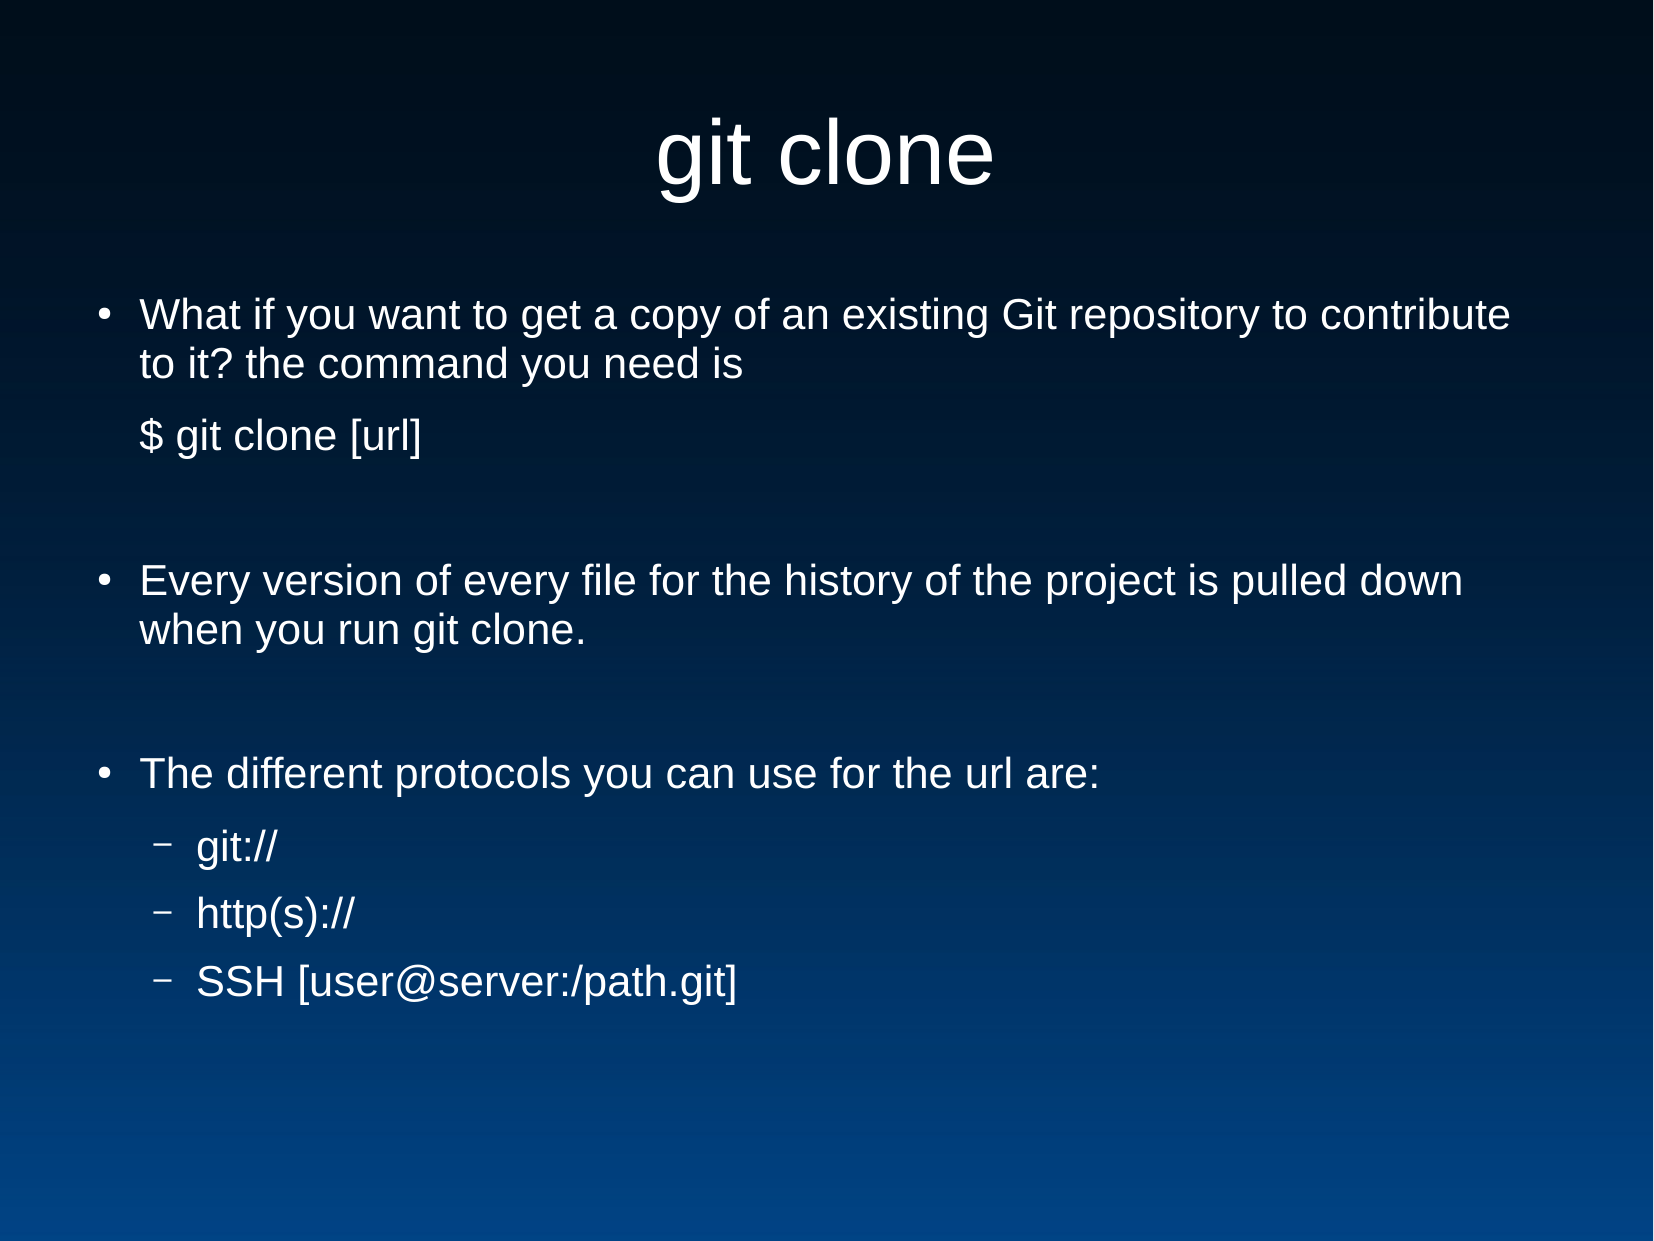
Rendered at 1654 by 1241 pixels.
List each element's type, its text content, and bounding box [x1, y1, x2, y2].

title git clone [82, 49, 1571, 257]
picture [0, 0, 1654, 1241]
list What if you want to get a copy of an existing Git repository to contribute to it? the command you need is $ git clone [url] Every version of every file for the history of the project is pulled down when you run git clone. The different protocols you can use for the url are: git:// http(s):// SSH [user@server:/path.git] [82, 290, 1538, 1010]
